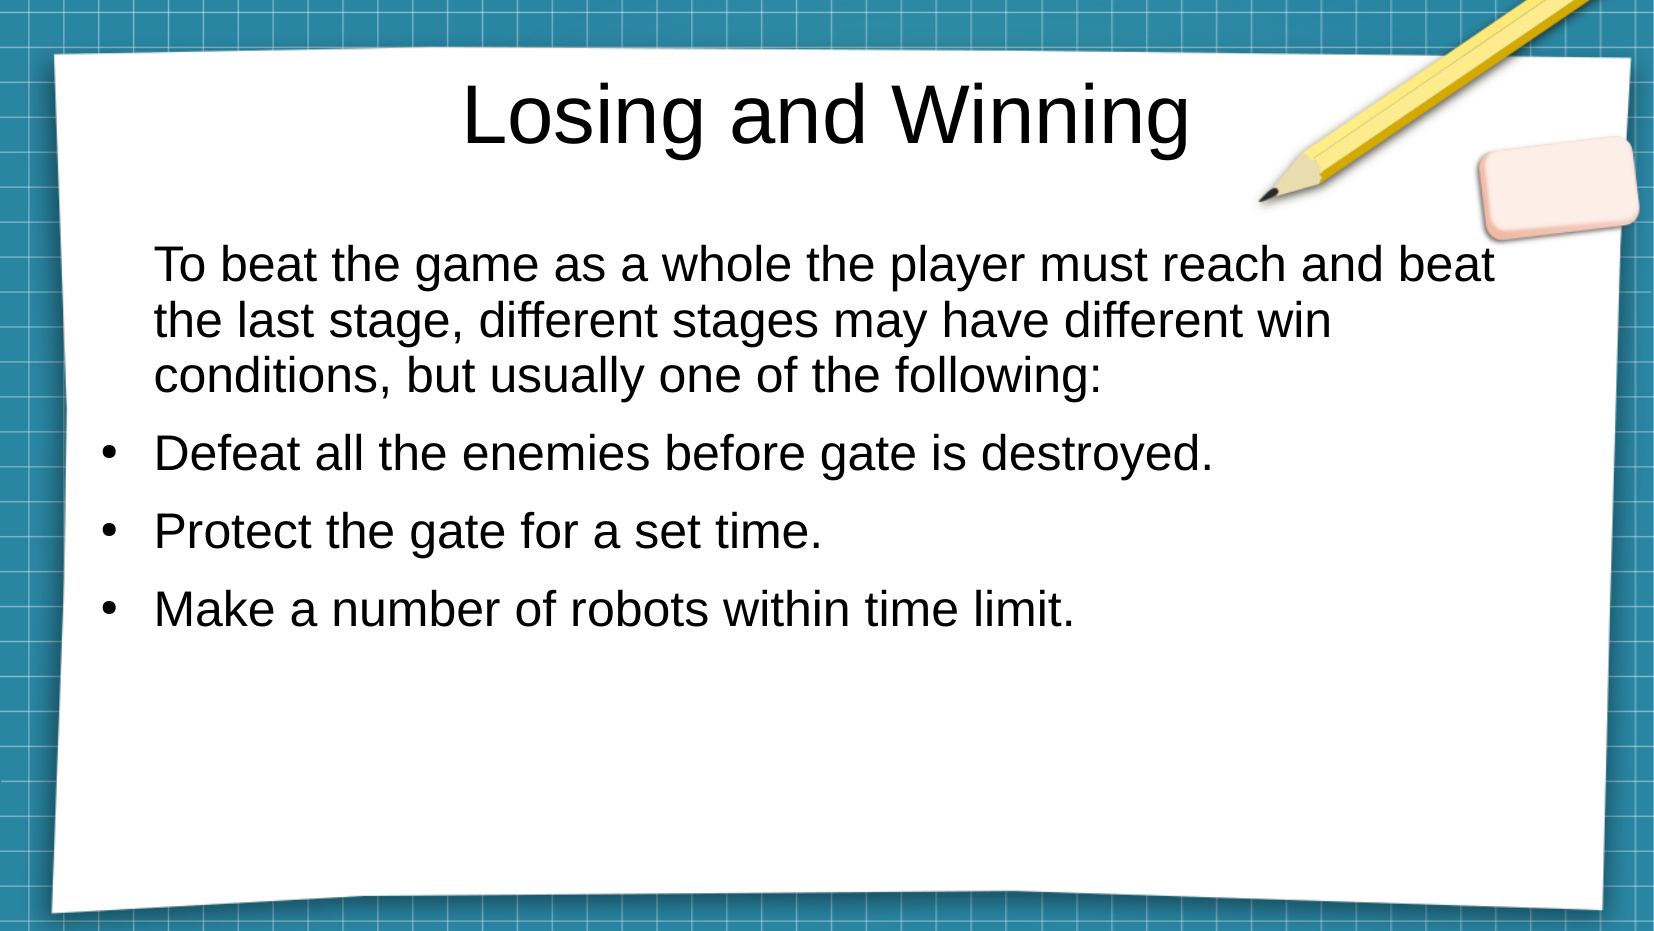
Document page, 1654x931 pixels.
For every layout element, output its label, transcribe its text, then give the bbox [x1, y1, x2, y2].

title Losing and Winning [82, 37, 1571, 193]
list To beat the game as a whole the player must reach and beat the last stage, different stages may have different win conditions, but usually one of the following: Defeat all the enemies before gate is destroyed. Protect the gate for a set time. Make a number of robots within time limit. [82, 236, 1571, 886]
picture [0, 0, 1654, 931]
